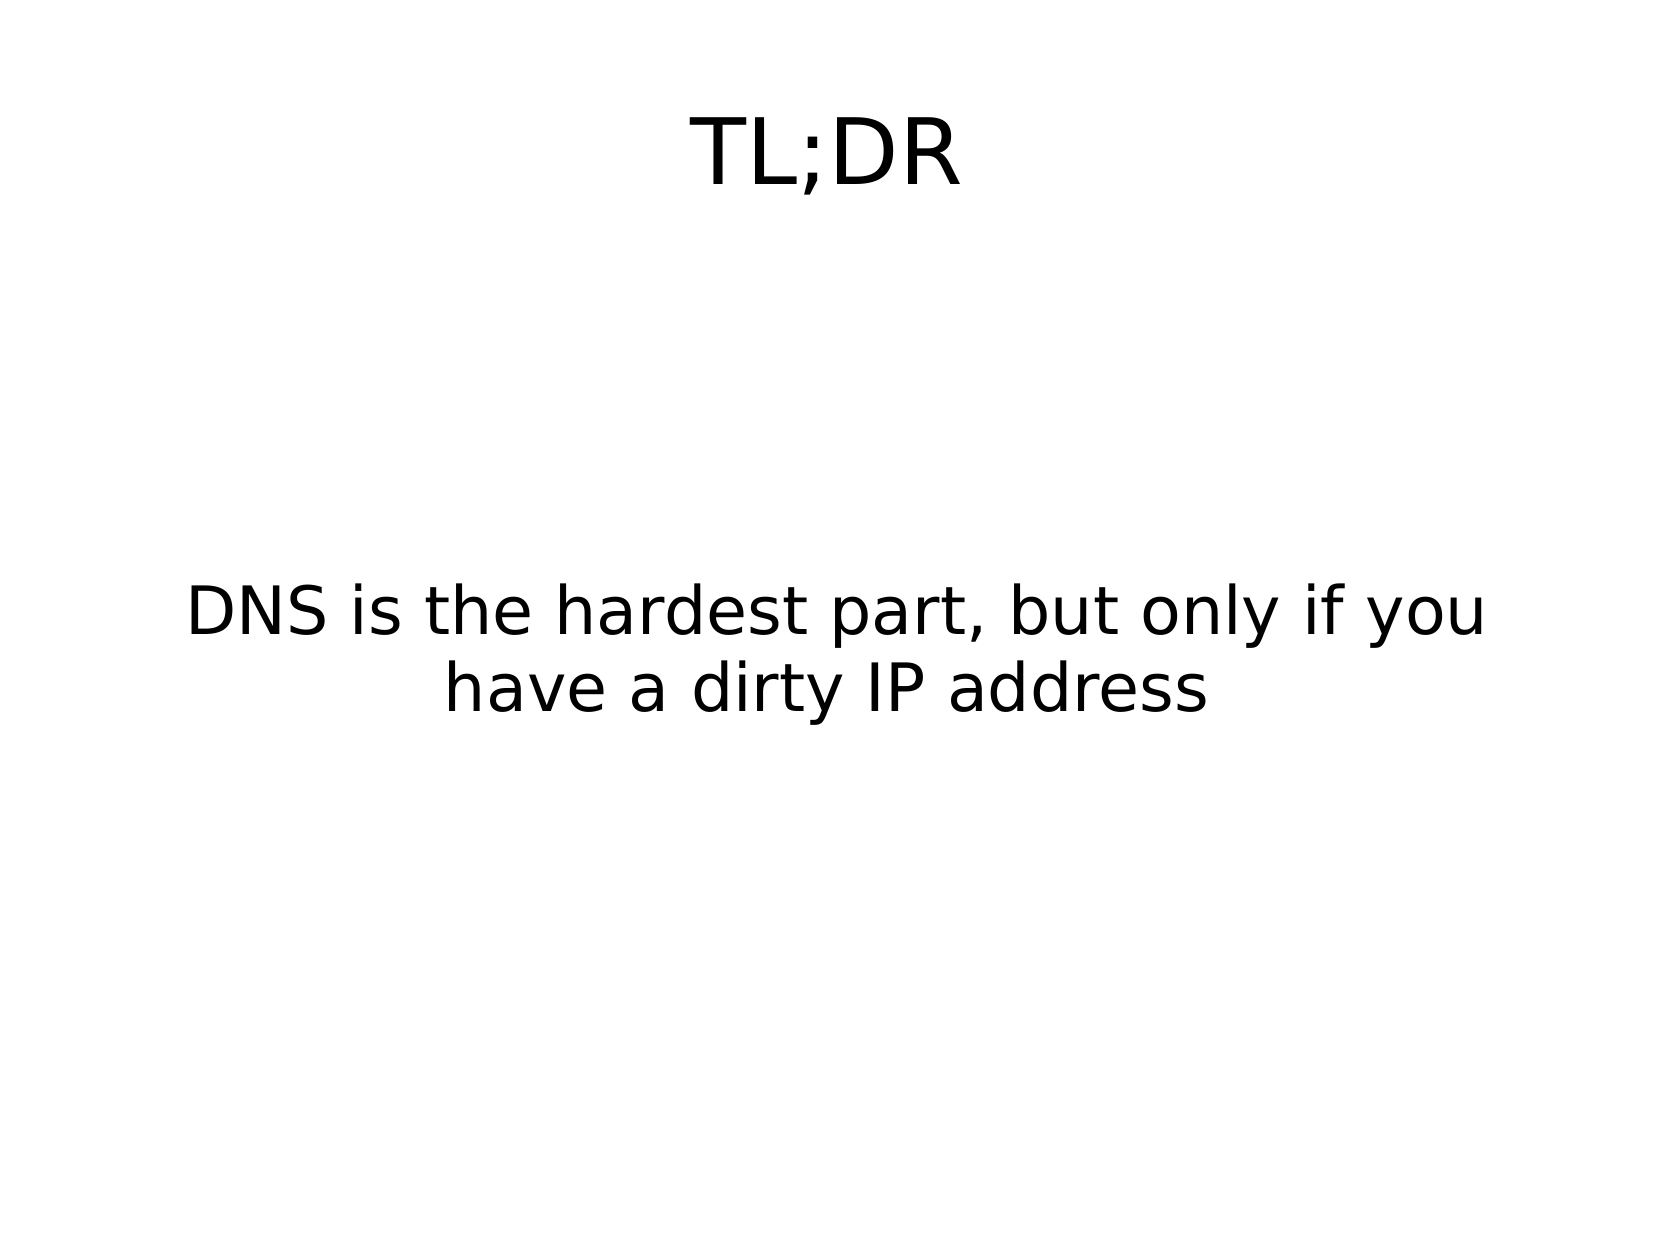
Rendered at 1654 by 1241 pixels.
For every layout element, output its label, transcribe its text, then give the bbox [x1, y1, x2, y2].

title TL;DR [82, 49, 1571, 257]
subtitle DNS is the hardest part, but only if you have a dirty IP address [82, 290, 1571, 1010]
